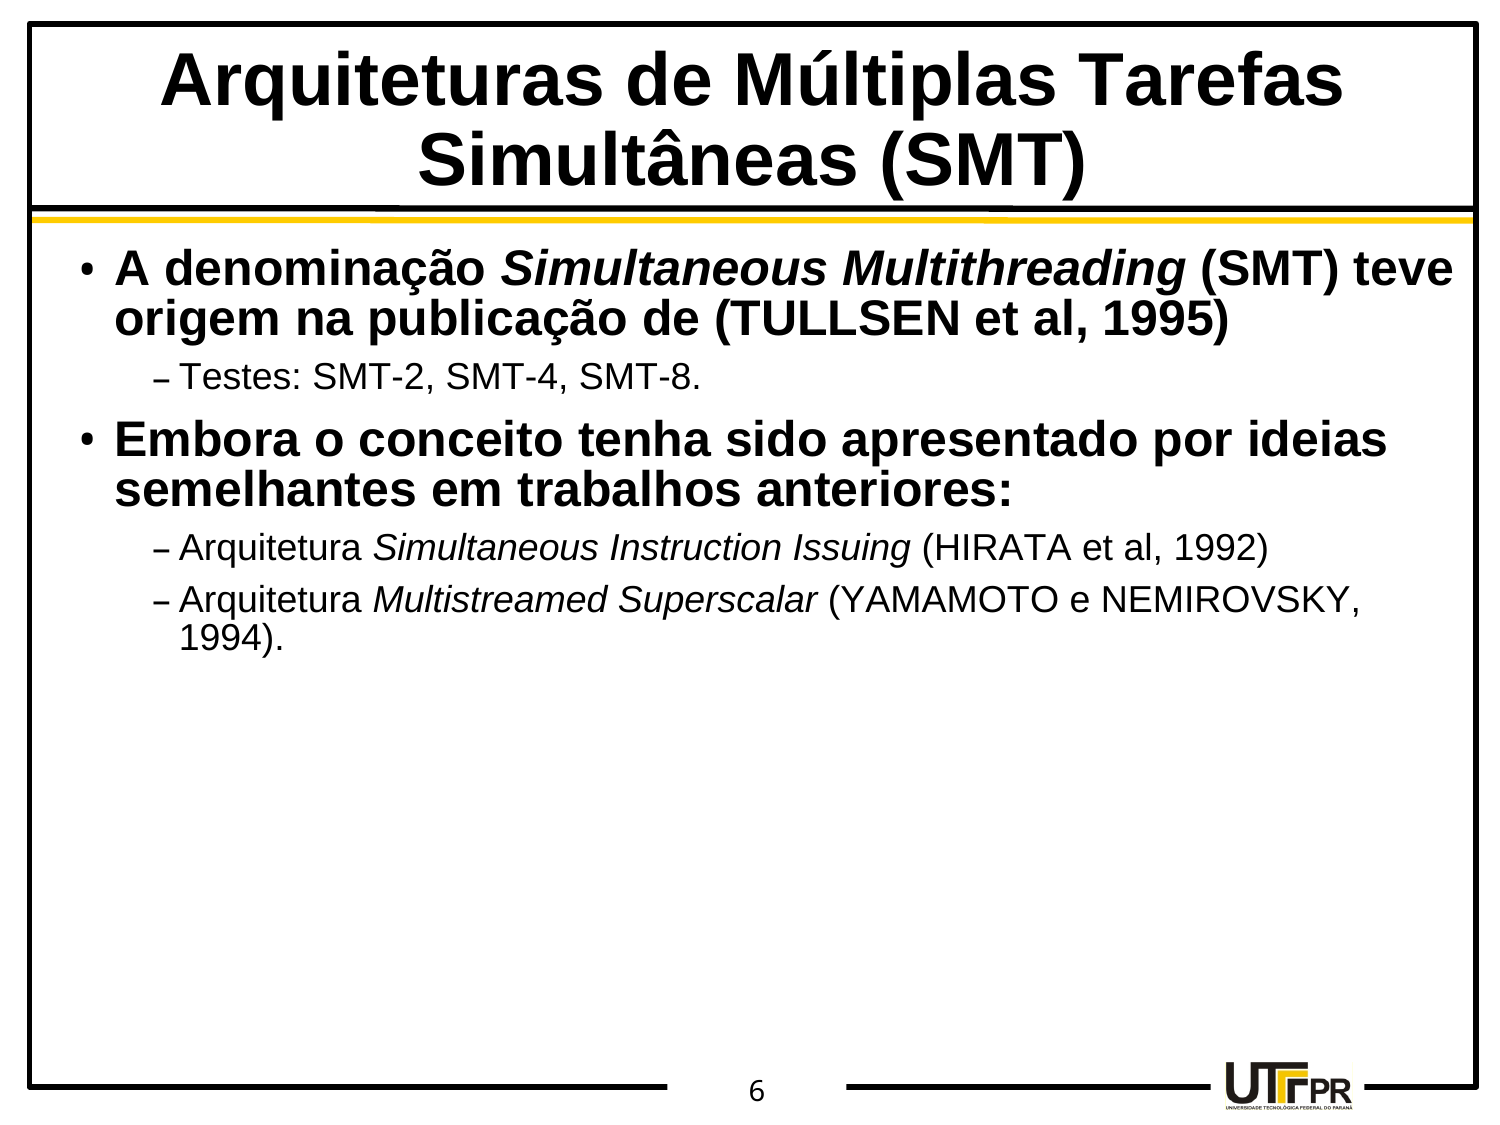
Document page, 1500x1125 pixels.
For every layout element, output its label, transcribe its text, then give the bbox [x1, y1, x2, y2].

picture [1225, 1062, 1353, 1110]
list A denominação Simultaneous Multithreading (SMT) teve origem na publicação de (TULLSEN et al, 1995) Testes: SMT-2, SMT-4, SMT-8. Embora o conceito tenha sido apresentado por ideias semelhantes em trabalhos anteriores: Arquitetura Simultaneous Instruction Issuing (HIRATA et al, 1992) Arquitetura Multistreamed Superscalar (YAMAMOTO e NEMIROVSKY, 1994). [41, 245, 1471, 1040]
title Arquiteturas de Múltiplas Tarefas Simultâneas (SMT) [29, 39, 1477, 203]
